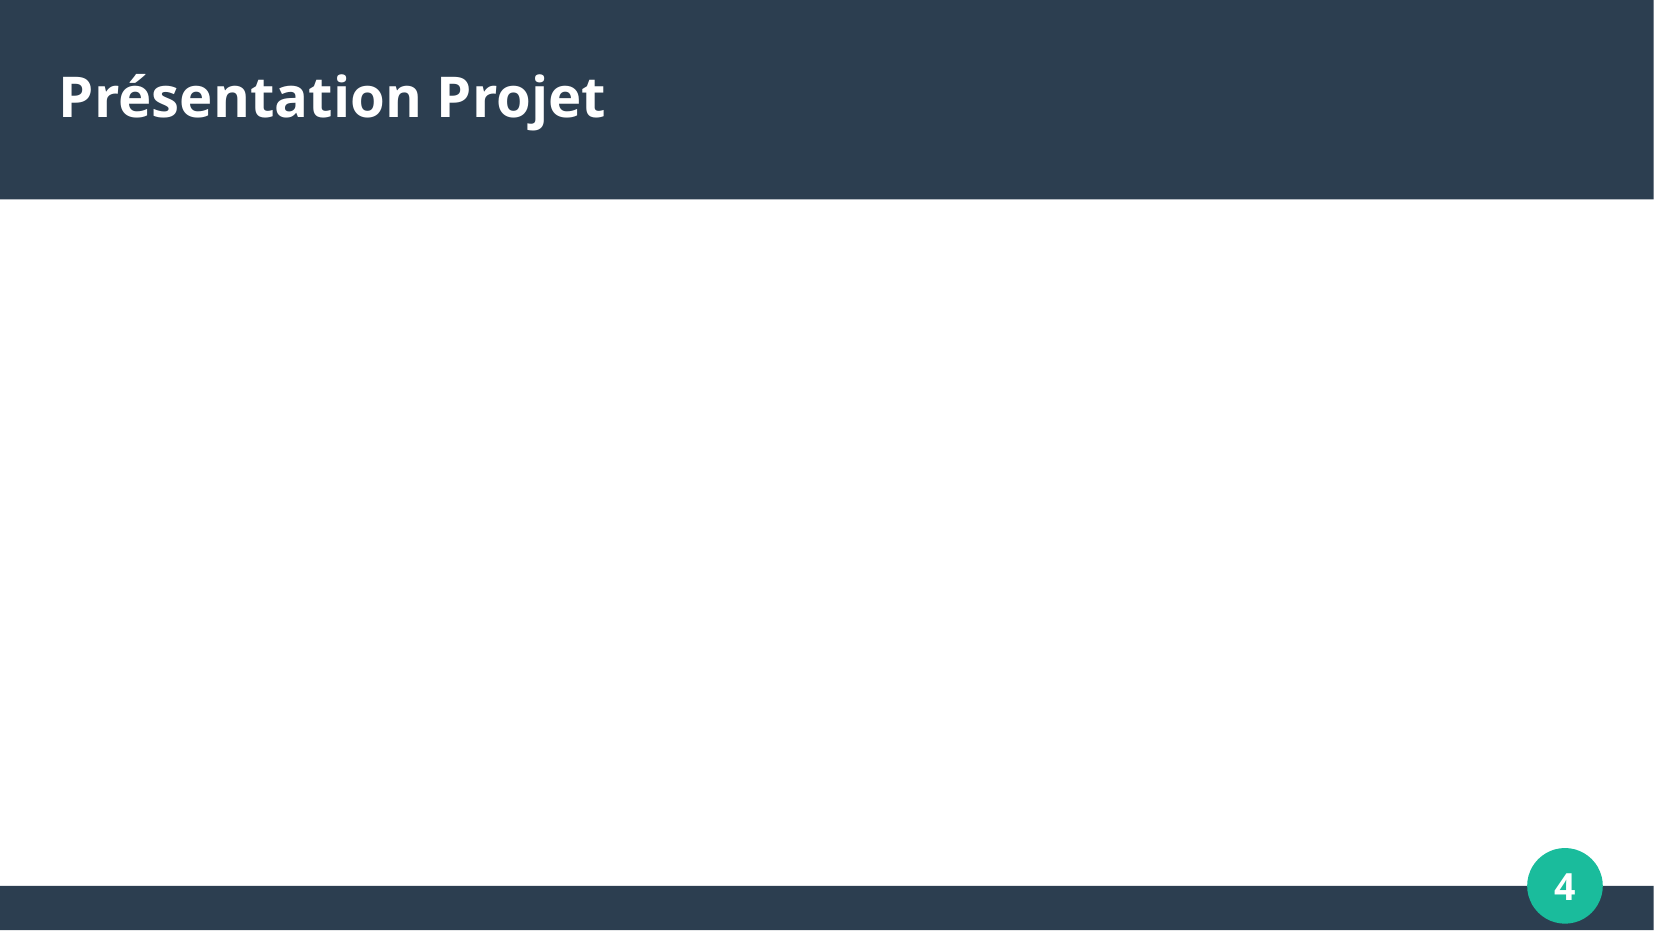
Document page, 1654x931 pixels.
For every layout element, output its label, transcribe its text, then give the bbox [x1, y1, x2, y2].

title Présentation Projet [59, 37, 1595, 155]
